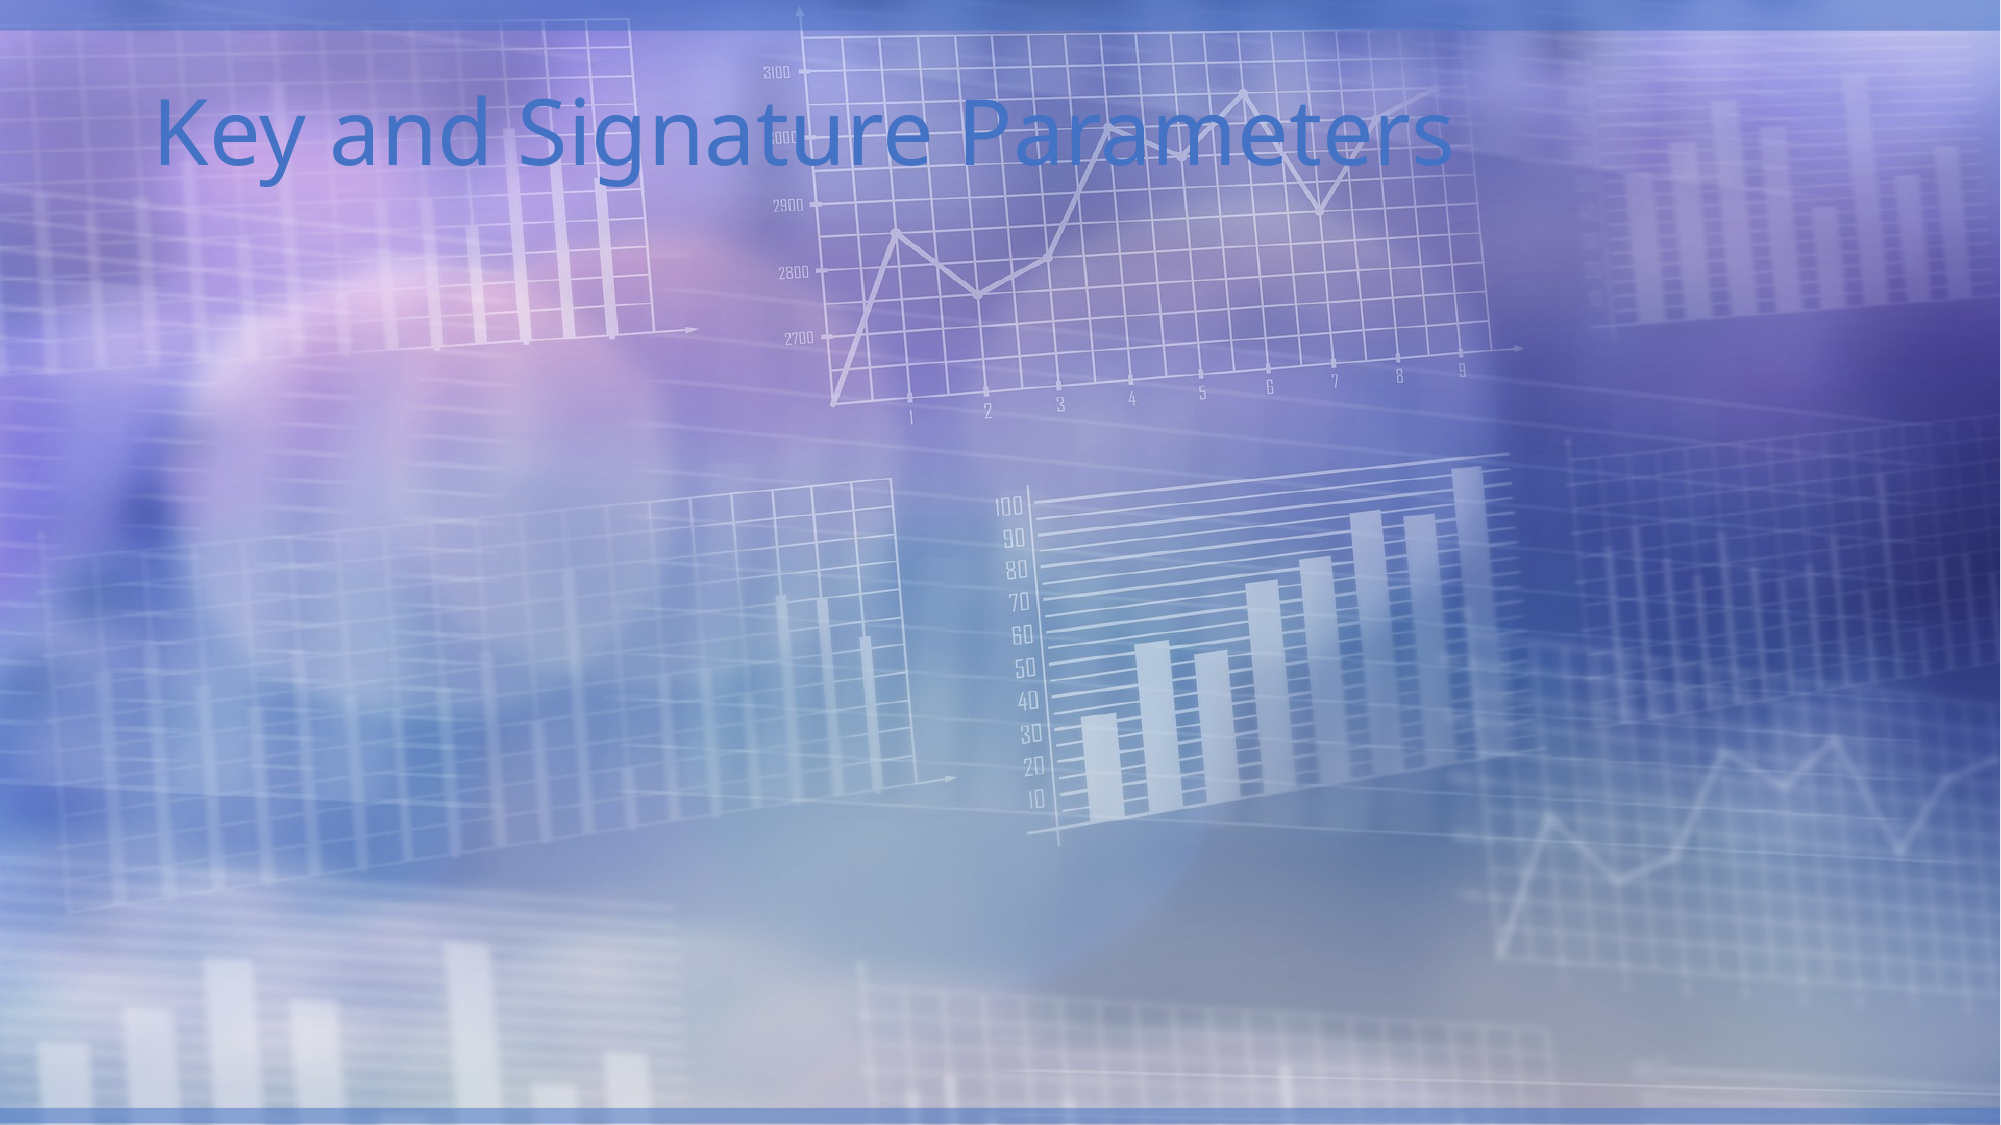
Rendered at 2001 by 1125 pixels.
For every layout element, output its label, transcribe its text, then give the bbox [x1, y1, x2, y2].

picture [0, 31, 2001, 1125]
title Key and Signature Parameters [137, 59, 1863, 197]
